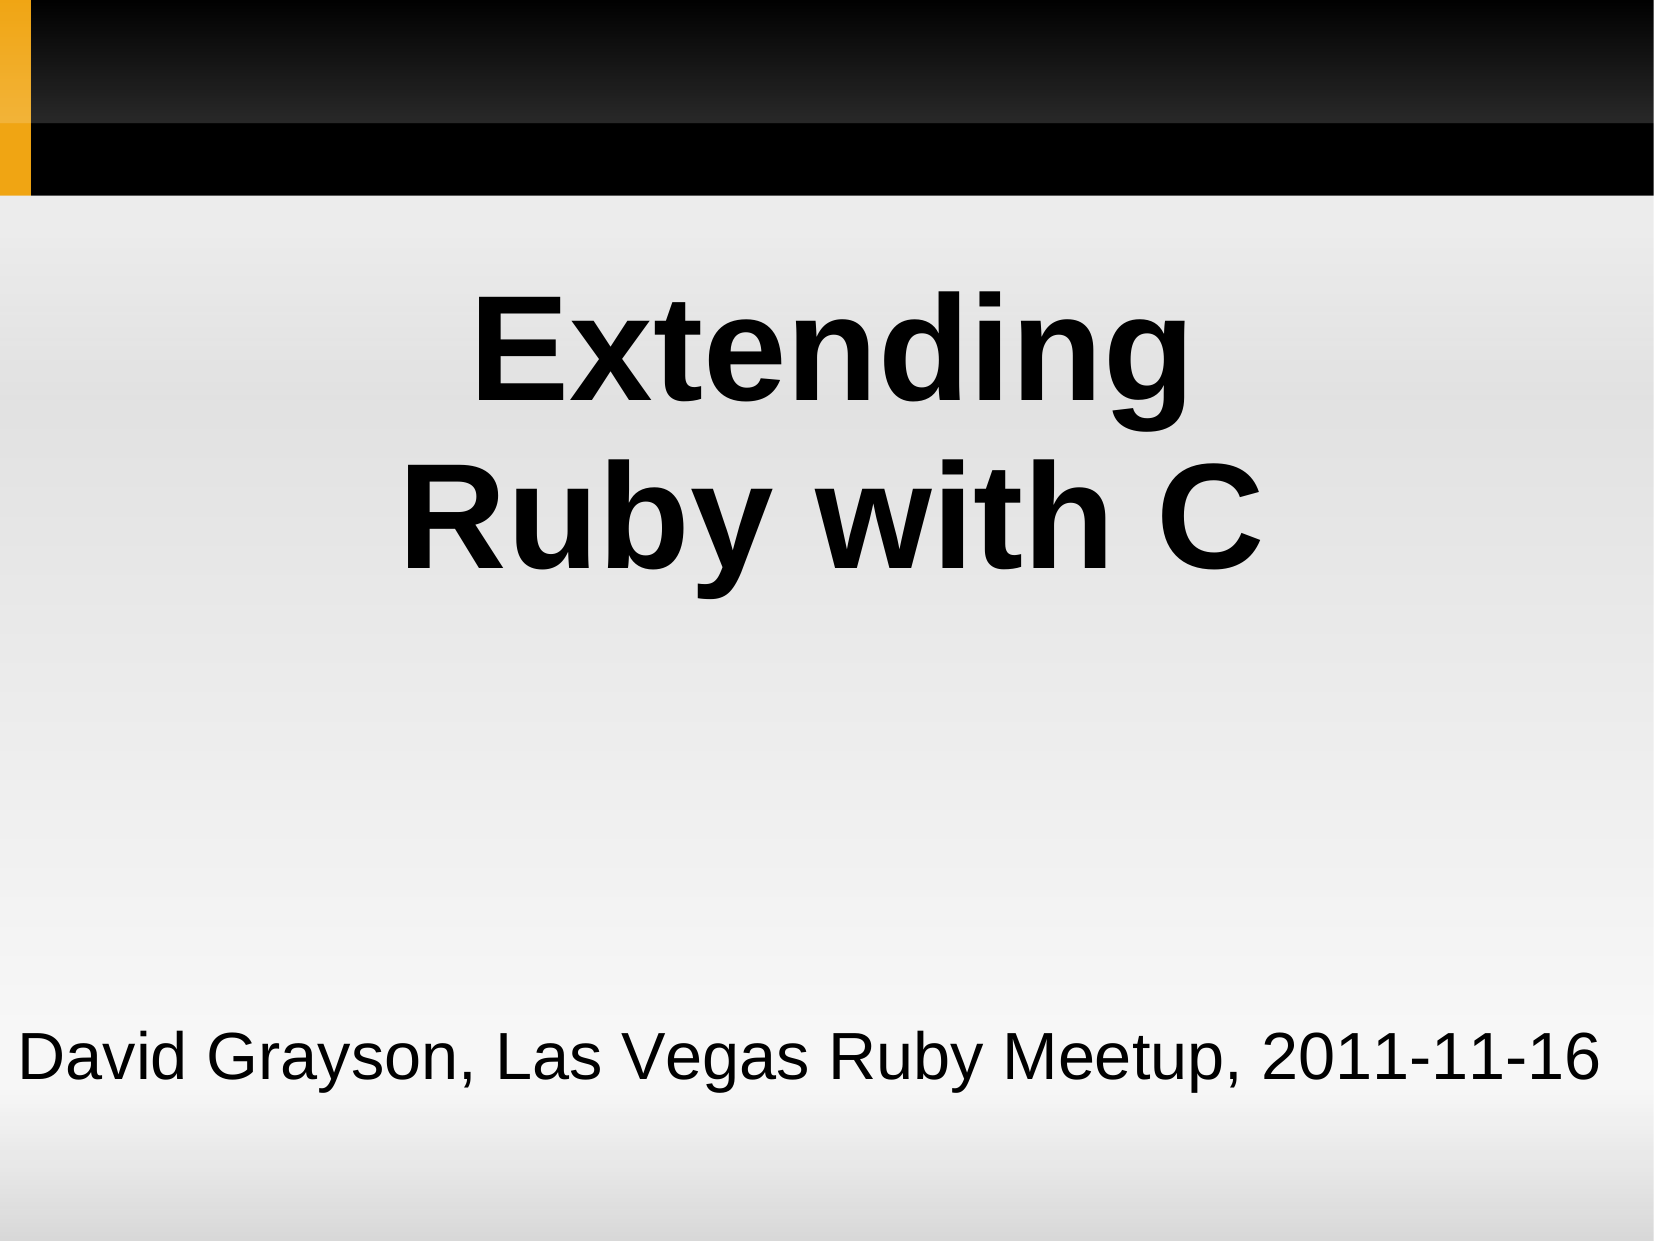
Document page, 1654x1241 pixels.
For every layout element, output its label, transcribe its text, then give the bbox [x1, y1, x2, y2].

title Extending Ruby with C [11, 264, 1654, 600]
list David Grayson, Las Vegas Ruby Meetup, 2011-11-16 [0, 1019, 1651, 1095]
picture [0, 0, 1654, 1241]
